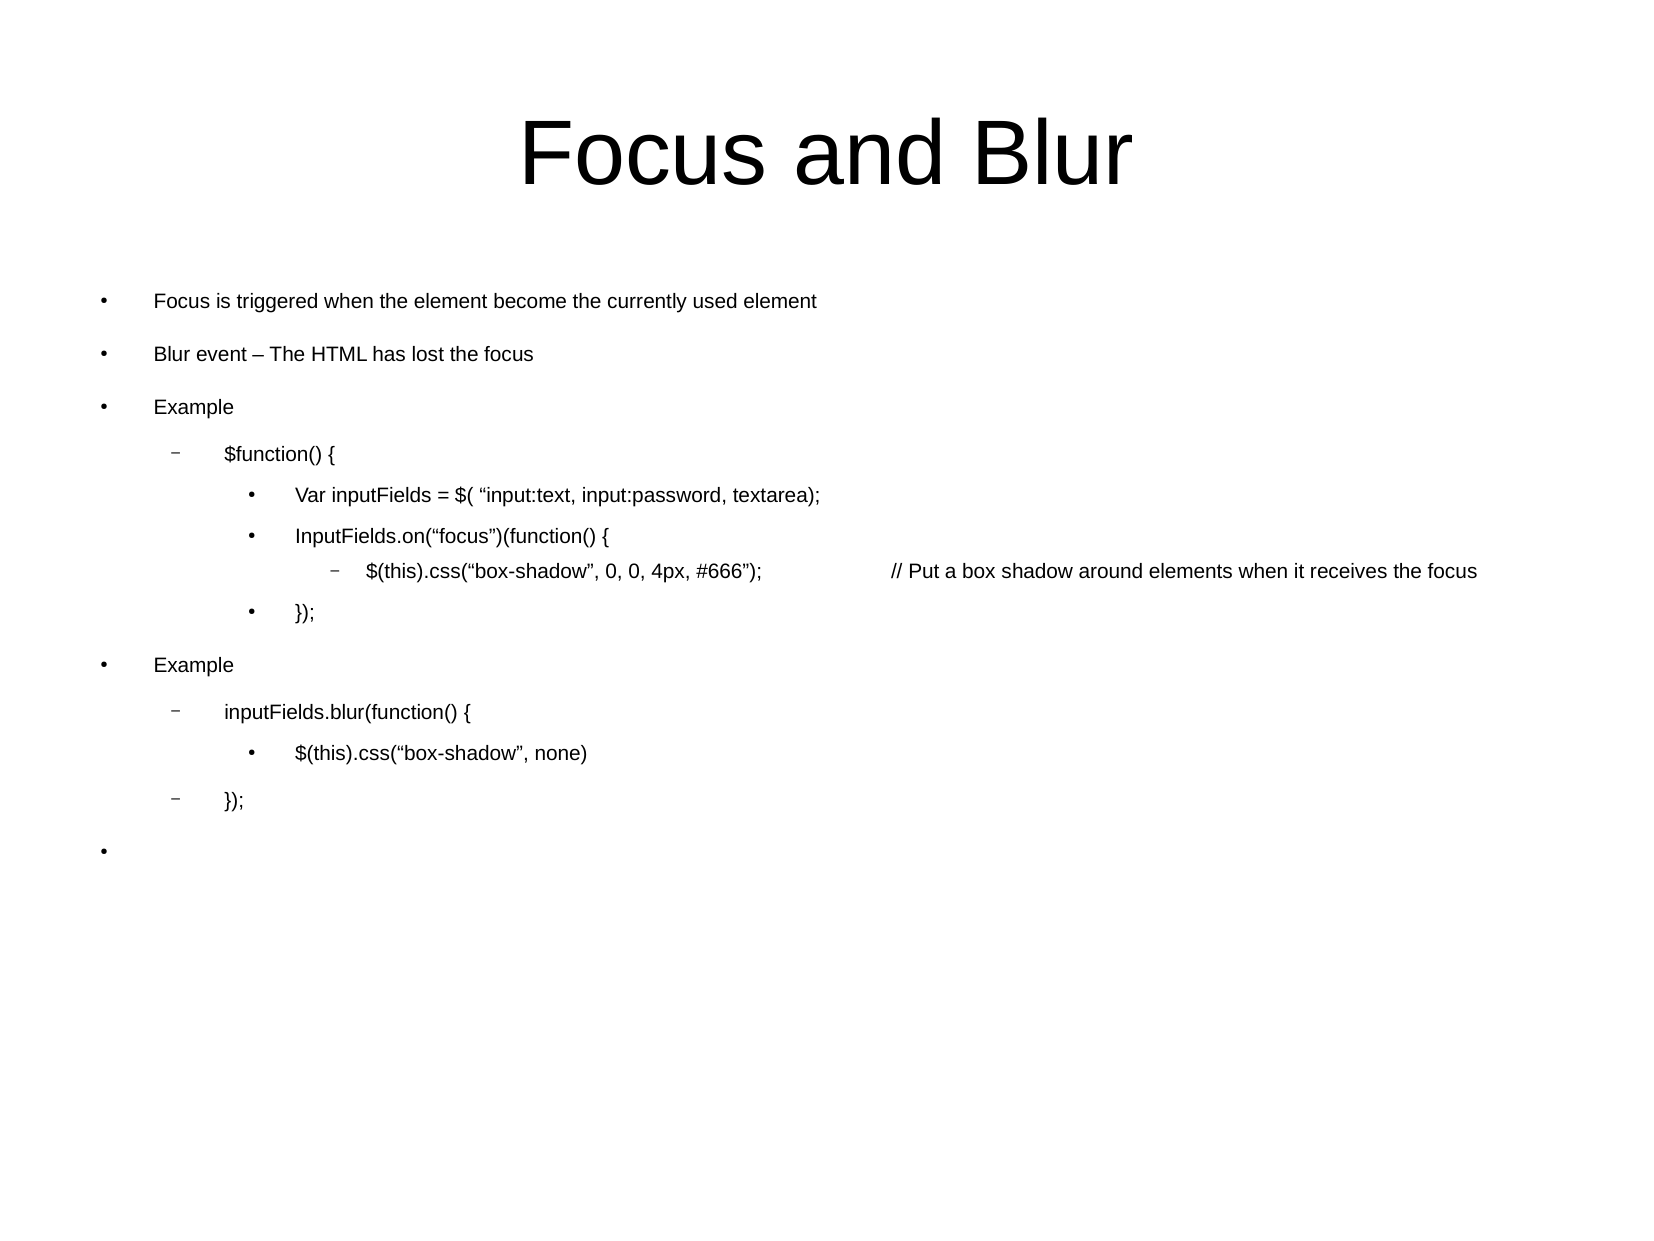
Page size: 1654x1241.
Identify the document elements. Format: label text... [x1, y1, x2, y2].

list Focus is triggered when the element become the currently used element Blur event – The HTML has lost the focus Example $function() { Var inputFields = $( “input:text, input:password, textarea); InputFields.on(“focus”)(function() { $(this).css(“box-shadow”, 0, 0, 4px, #666”); // Put a box shadow around elements when it receives the focus }); Example inputFields.blur(function() { $(this).css(“box-shadow”, none) }); [82, 290, 1571, 1010]
title Focus and Blur [82, 49, 1571, 257]
